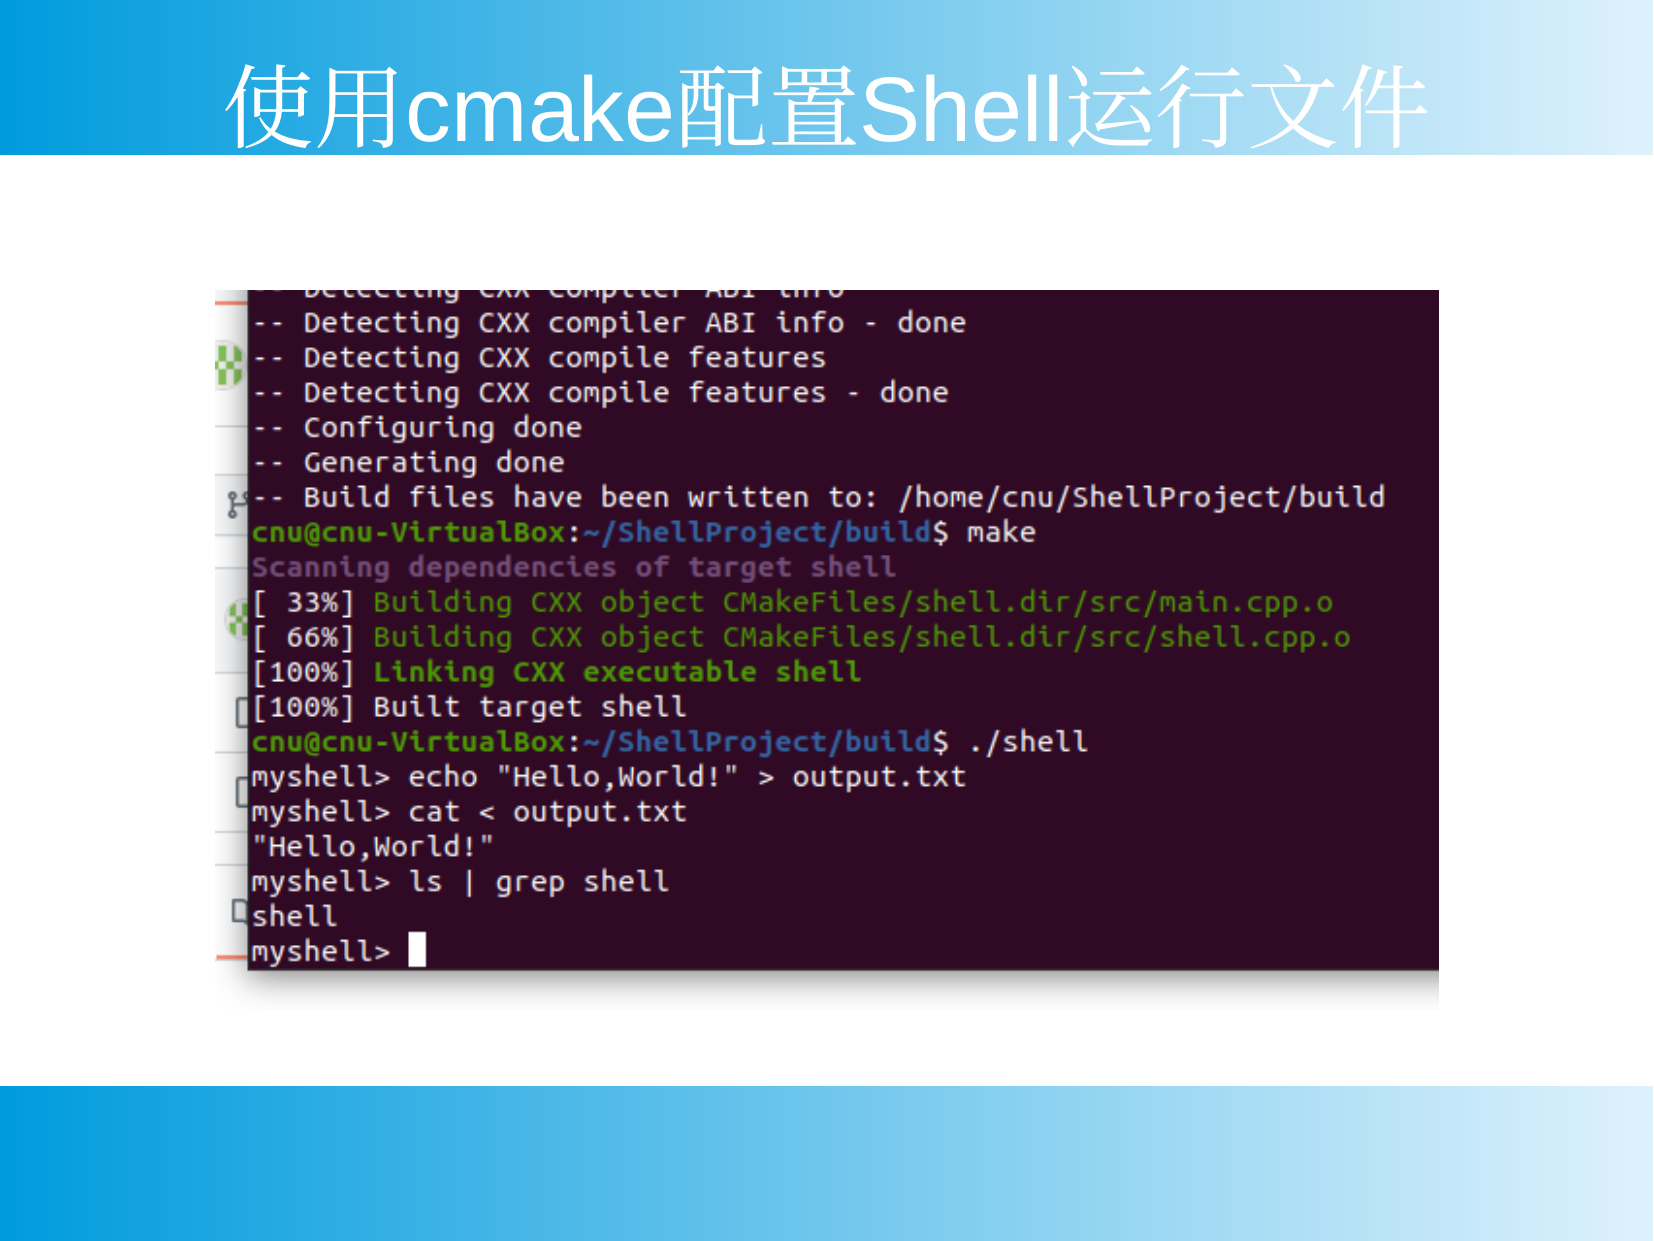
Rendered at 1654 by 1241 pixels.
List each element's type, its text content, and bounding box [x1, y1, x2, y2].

title 使用cmake配置Shell运行文件 [82, 35, 1571, 168]
picture [215, 290, 1439, 1010]
